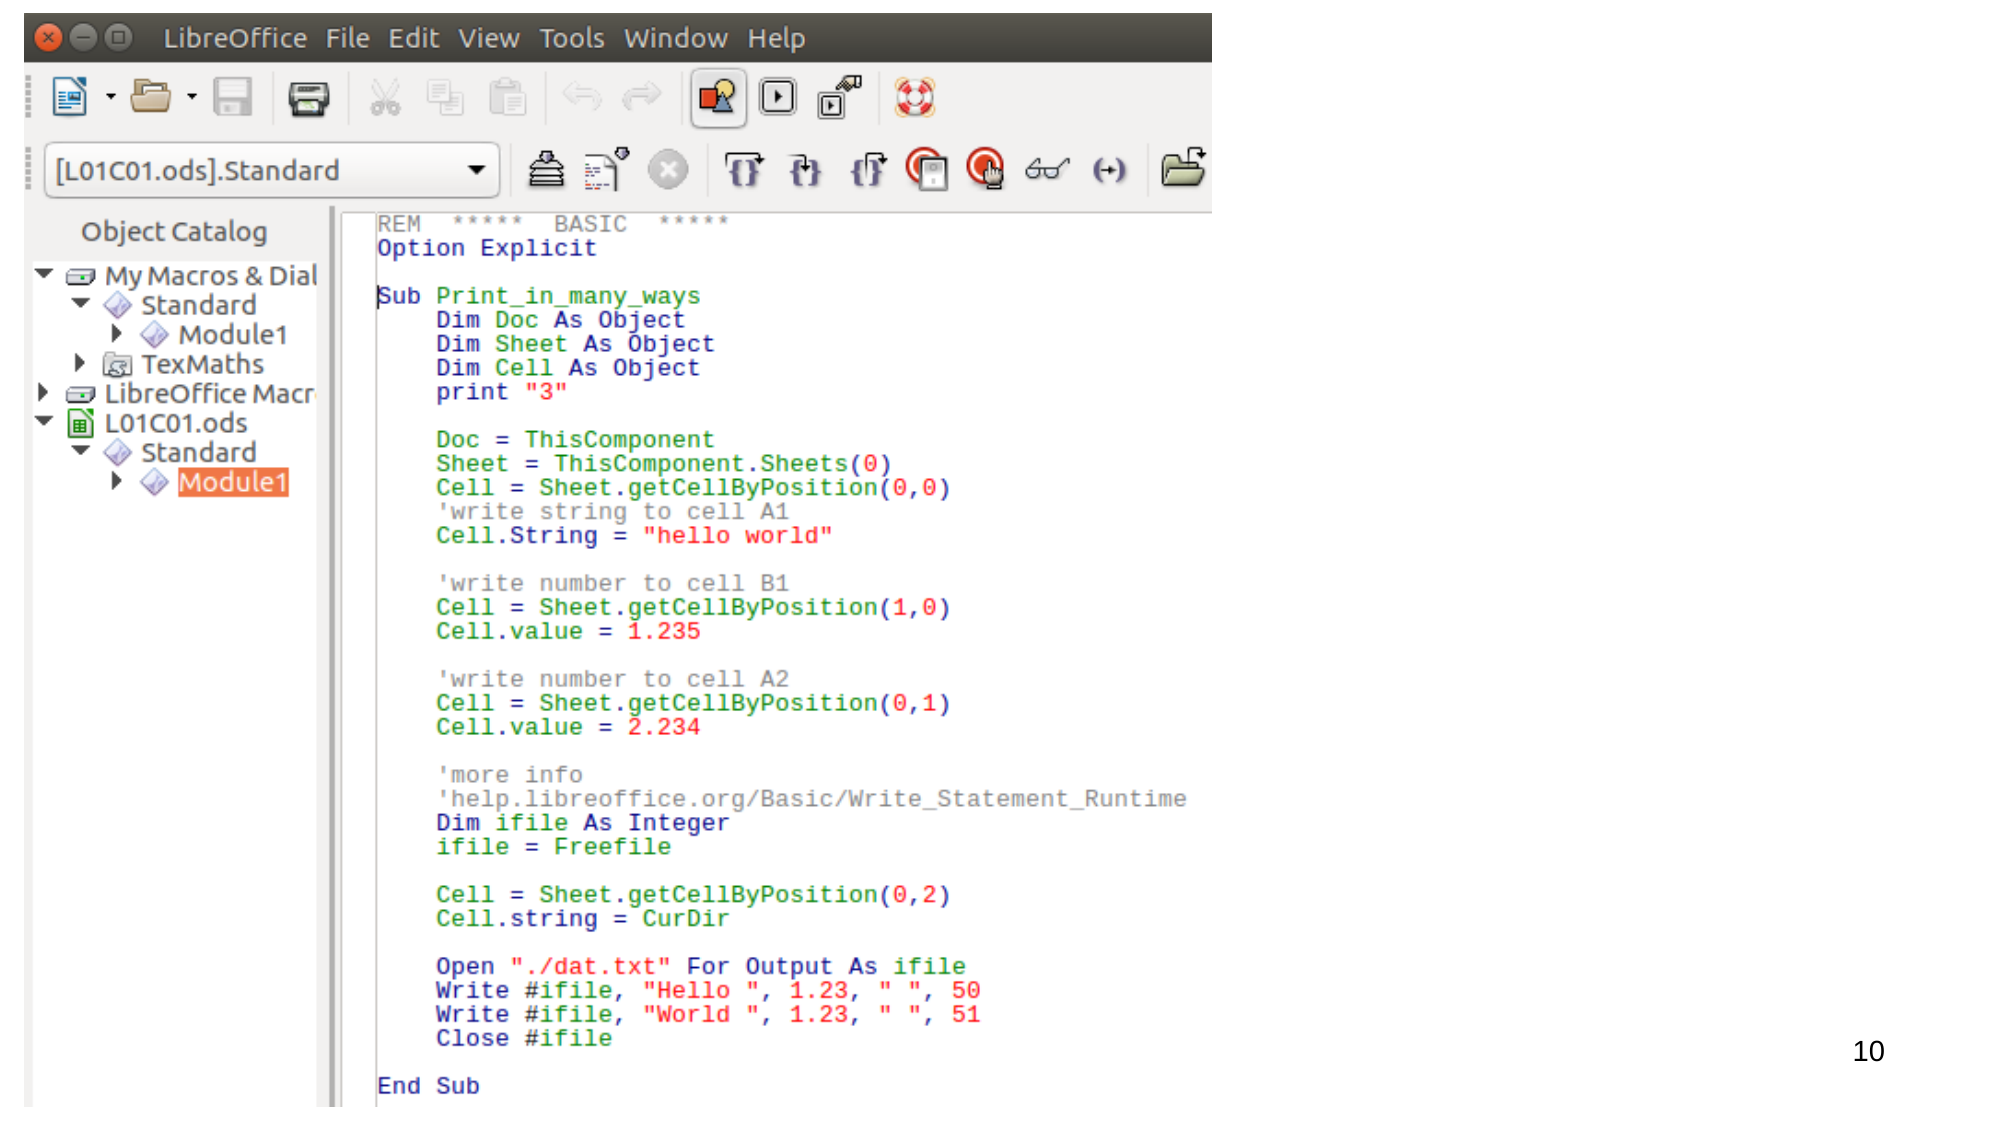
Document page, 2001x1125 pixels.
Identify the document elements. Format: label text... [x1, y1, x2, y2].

picture [24, 13, 1212, 1107]
slide_number <number> [1433, 1024, 1900, 1103]
